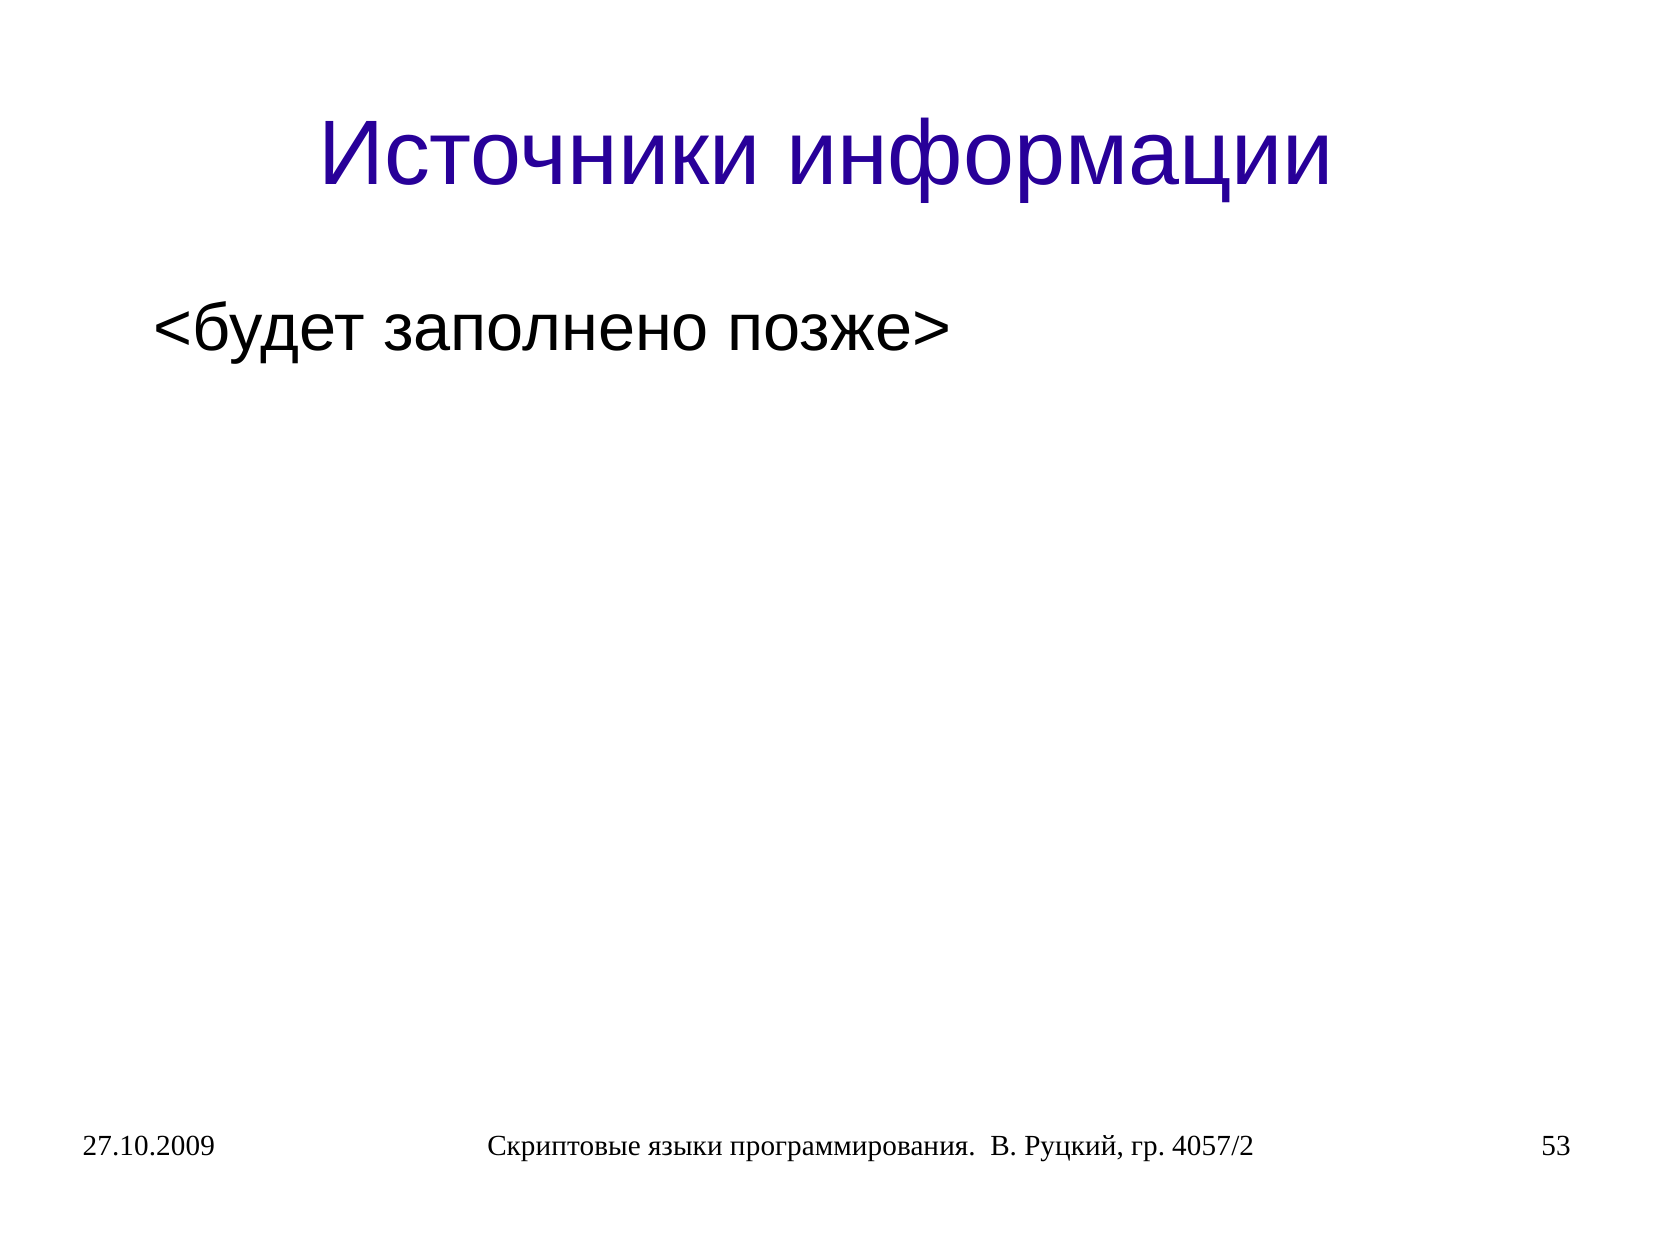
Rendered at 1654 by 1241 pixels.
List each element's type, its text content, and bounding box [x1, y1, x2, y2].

list <будет заполнено позже> [82, 290, 1571, 1109]
title Источники информации [82, 49, 1571, 257]
